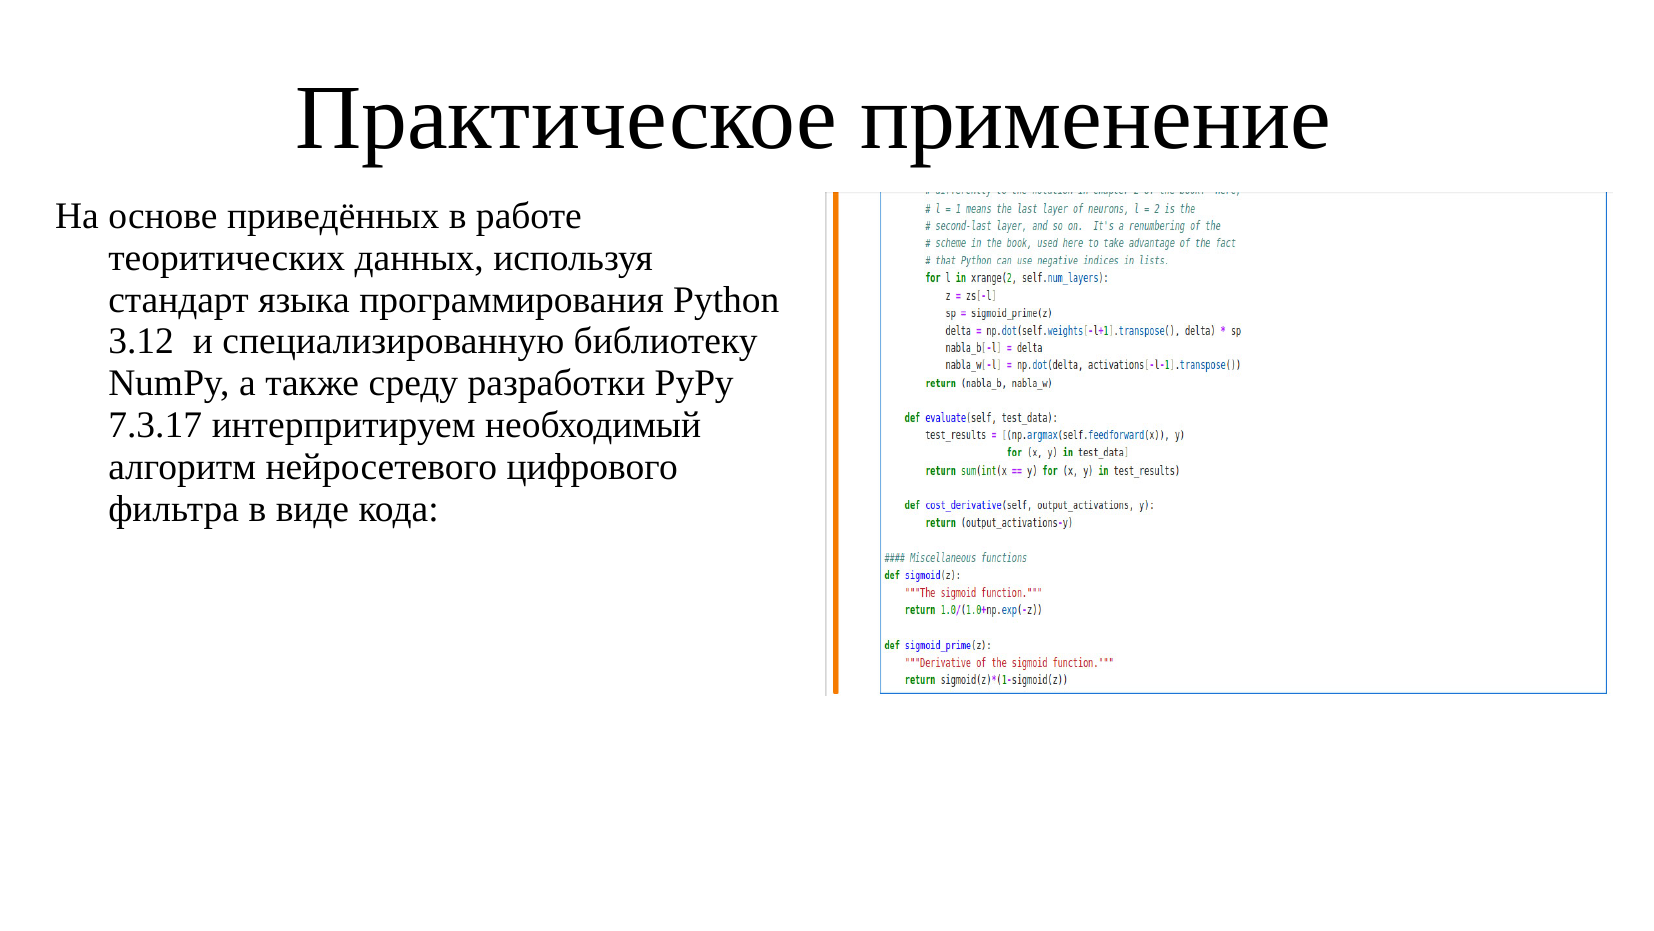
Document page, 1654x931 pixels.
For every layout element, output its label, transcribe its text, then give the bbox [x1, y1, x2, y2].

title Практическое применение [82, 36, 1571, 193]
picture [825, 192, 1613, 697]
list На основе приведённых в работе теоритических данных, используя стандарт языка программирования Python 3.12 и специализированную библиотеку NumPy, а также среду разработки PyPy 7.3.17 интерпритируем необходимый алгоритм нейросетевого цифрового фильтра в виде кода: [37, 192, 788, 732]
